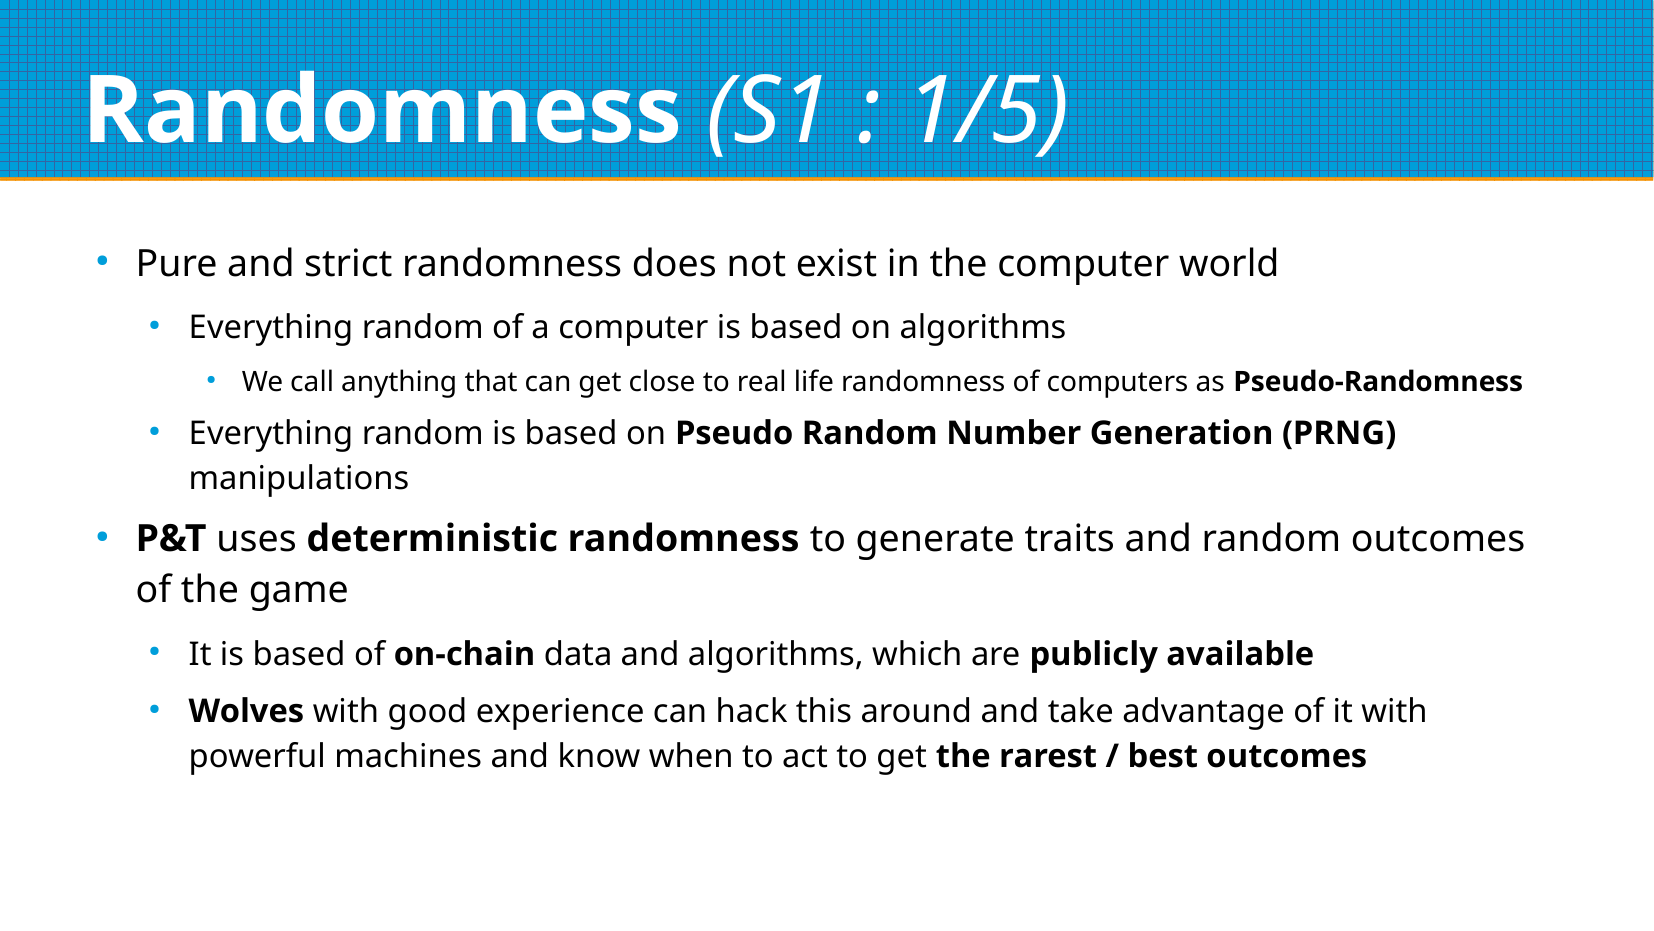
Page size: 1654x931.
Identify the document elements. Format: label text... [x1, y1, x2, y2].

title Randomness (S1 : 1/5) [82, 14, 1571, 171]
list Pure and strict randomness does not exist in the computer world Everything random of a computer is based on algorithms We call anything that can get close to real life randomness of computers as Pseudo-Randomness Everything random is based on Pseudo Random Number Generation (PRNG) manipulations P&T uses deterministic randomness to generate traits and random outcomes of the game It is based of on-chain data and algorithms, which are publicly available Wolves with good experience can hack this around and take advantage of it with powerful machines and know when to act to get the rarest / best outcomes [82, 236, 1563, 811]
